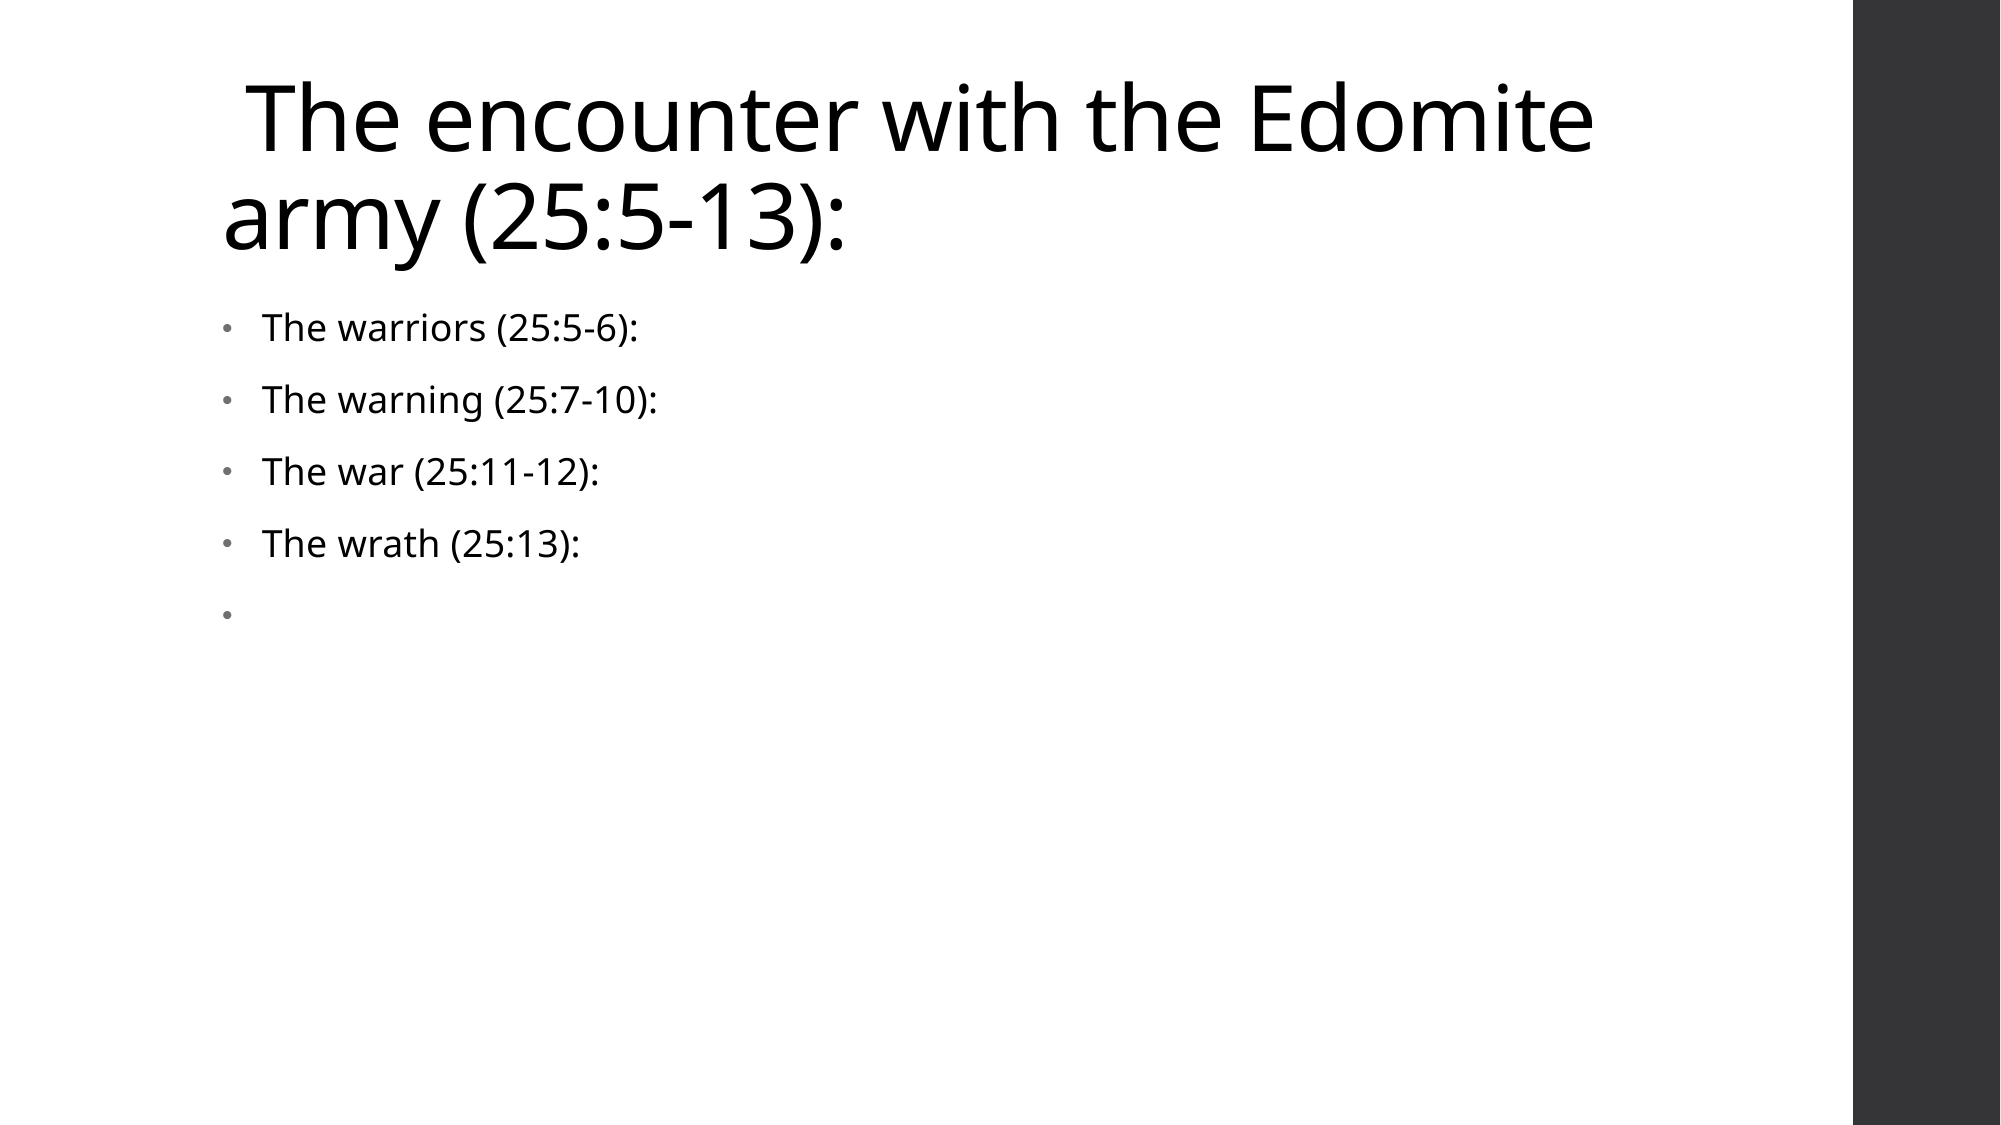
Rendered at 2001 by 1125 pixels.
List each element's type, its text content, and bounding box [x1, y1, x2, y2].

list The warriors (25:5-6): The warning (25:7-10): The war (25:11-12): The wrath (25:13): [206, 299, 1617, 1014]
title The encounter with the Edomite army (25:5-13): [206, 60, 1797, 278]
